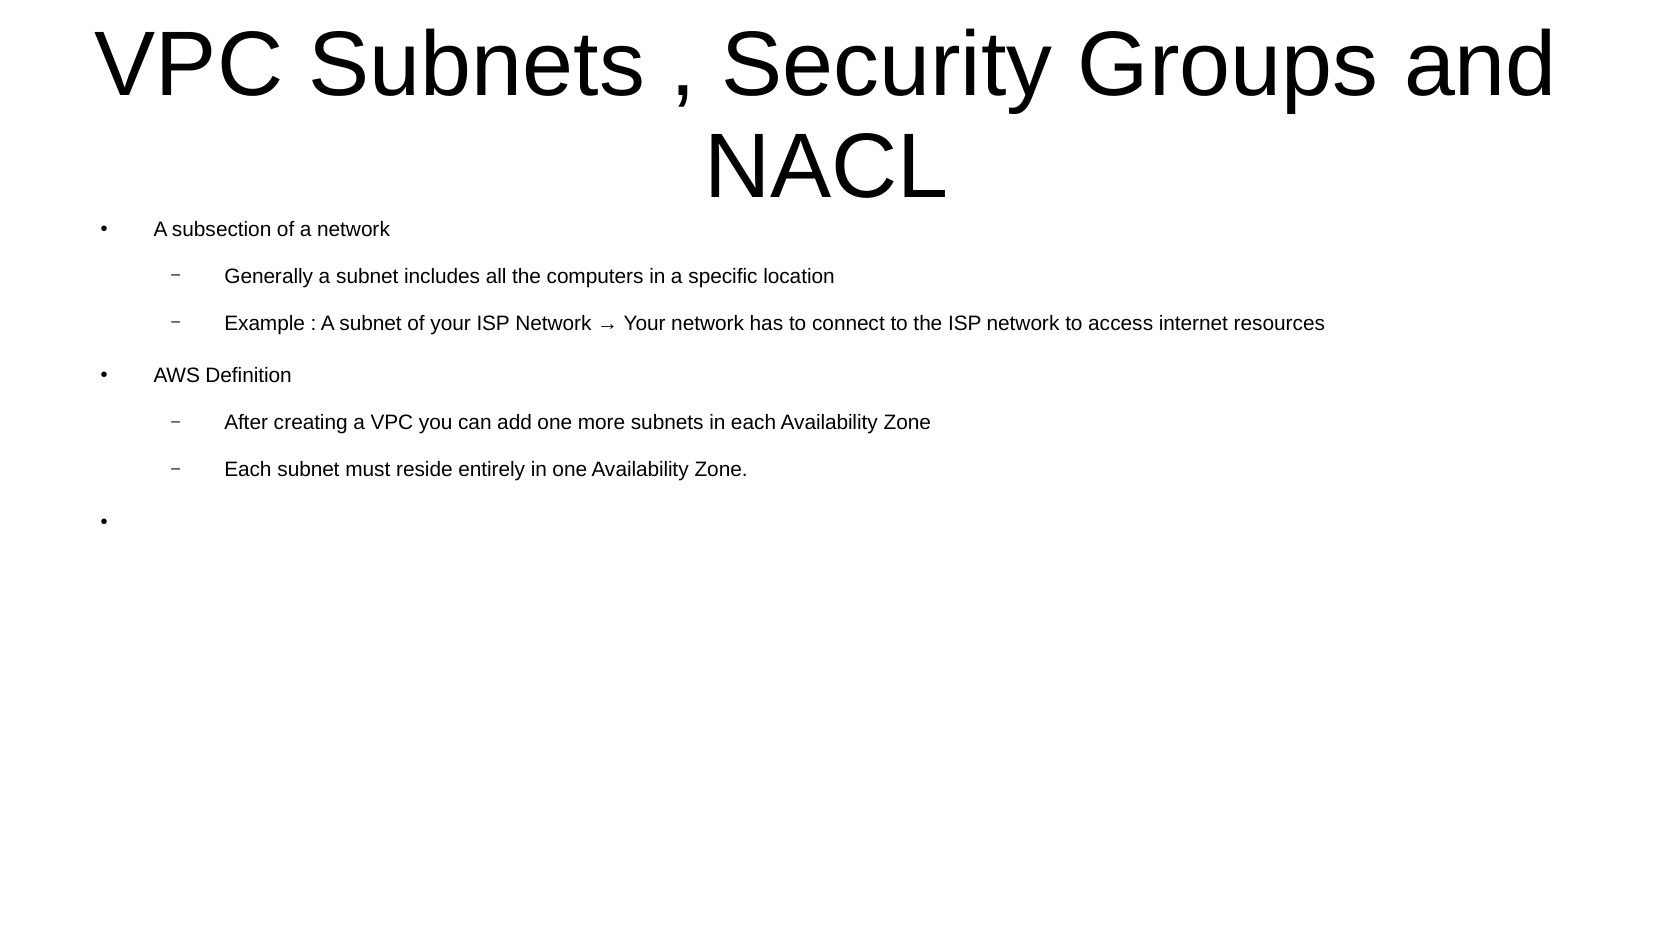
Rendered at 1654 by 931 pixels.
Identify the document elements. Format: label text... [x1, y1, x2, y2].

title VPC Subnets , Security Groups and NACL [82, 12, 1571, 217]
list A subsection of a network Generally a subnet includes all the computers in a specific location Example : A subnet of your ISP Network → Your network has to connect to the ISP network to access internet resources AWS Definition After creating a VPC you can add one more subnets in each Availability Zone Each subnet must reside entirely in one Availability Zone. [82, 217, 1621, 901]
